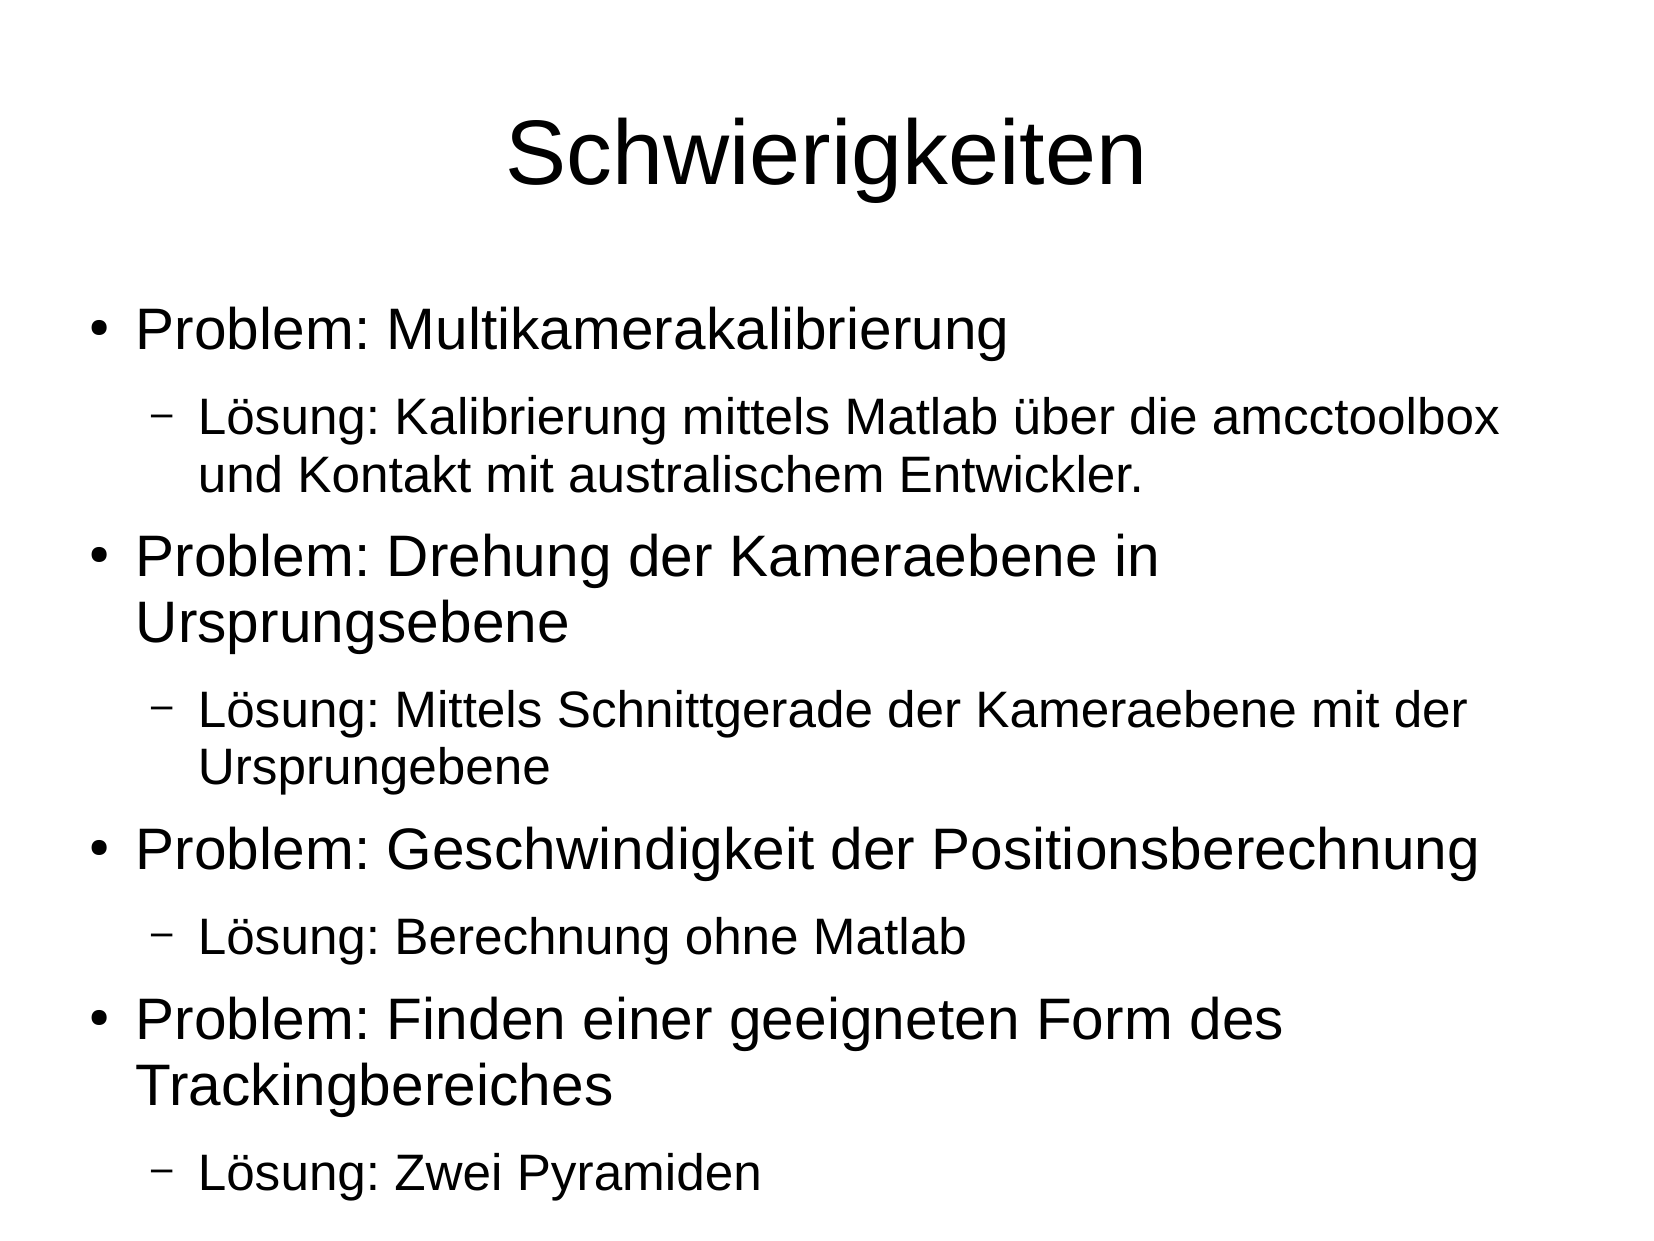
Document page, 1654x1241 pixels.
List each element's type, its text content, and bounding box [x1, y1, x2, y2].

title Schwierigkeiten [82, 49, 1571, 257]
list Problem: Multikamerakalibrierung Lösung: Kalibrierung mittels Matlab über die amcctoolbox und Kontakt mit australischem Entwickler. Problem: Drehung der Kameraebene in Ursprungsebene Lösung: Mittels Schnittgerade der Kameraebene mit der Ursprungebene Problem: Geschwindigkeit der Positionsberechnung Lösung: Berechnung ohne Matlab Problem: Finden einer geeigneten Form des Trackingbereiches Lösung: Zwei Pyramiden [73, 296, 1597, 1205]
